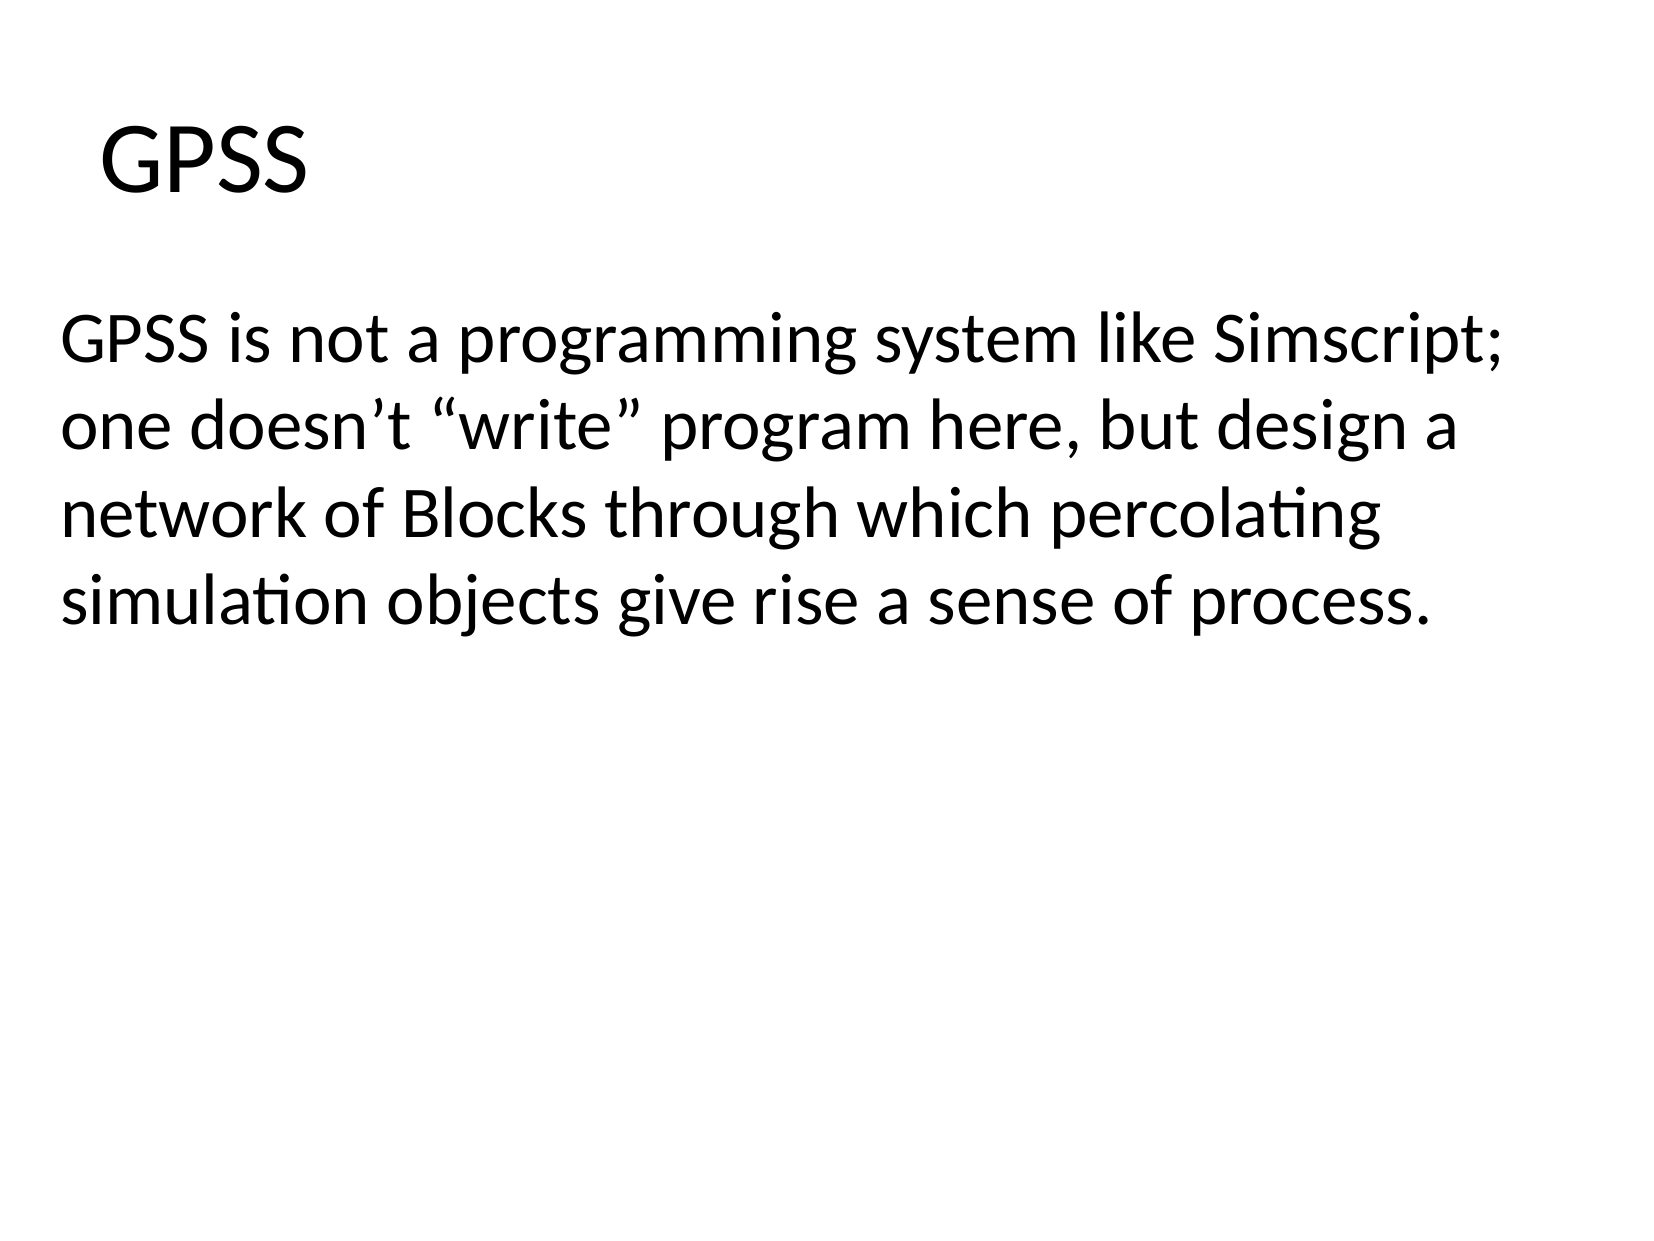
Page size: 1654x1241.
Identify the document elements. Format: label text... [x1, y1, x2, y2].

title GPSS [82, 49, 1572, 257]
list GPSS is not a programming system like Simscript; one doesn’t “write” program here, but design a network of Blocks through which percolating simulation objects give rise a sense of process. [60, 289, 1572, 1108]
